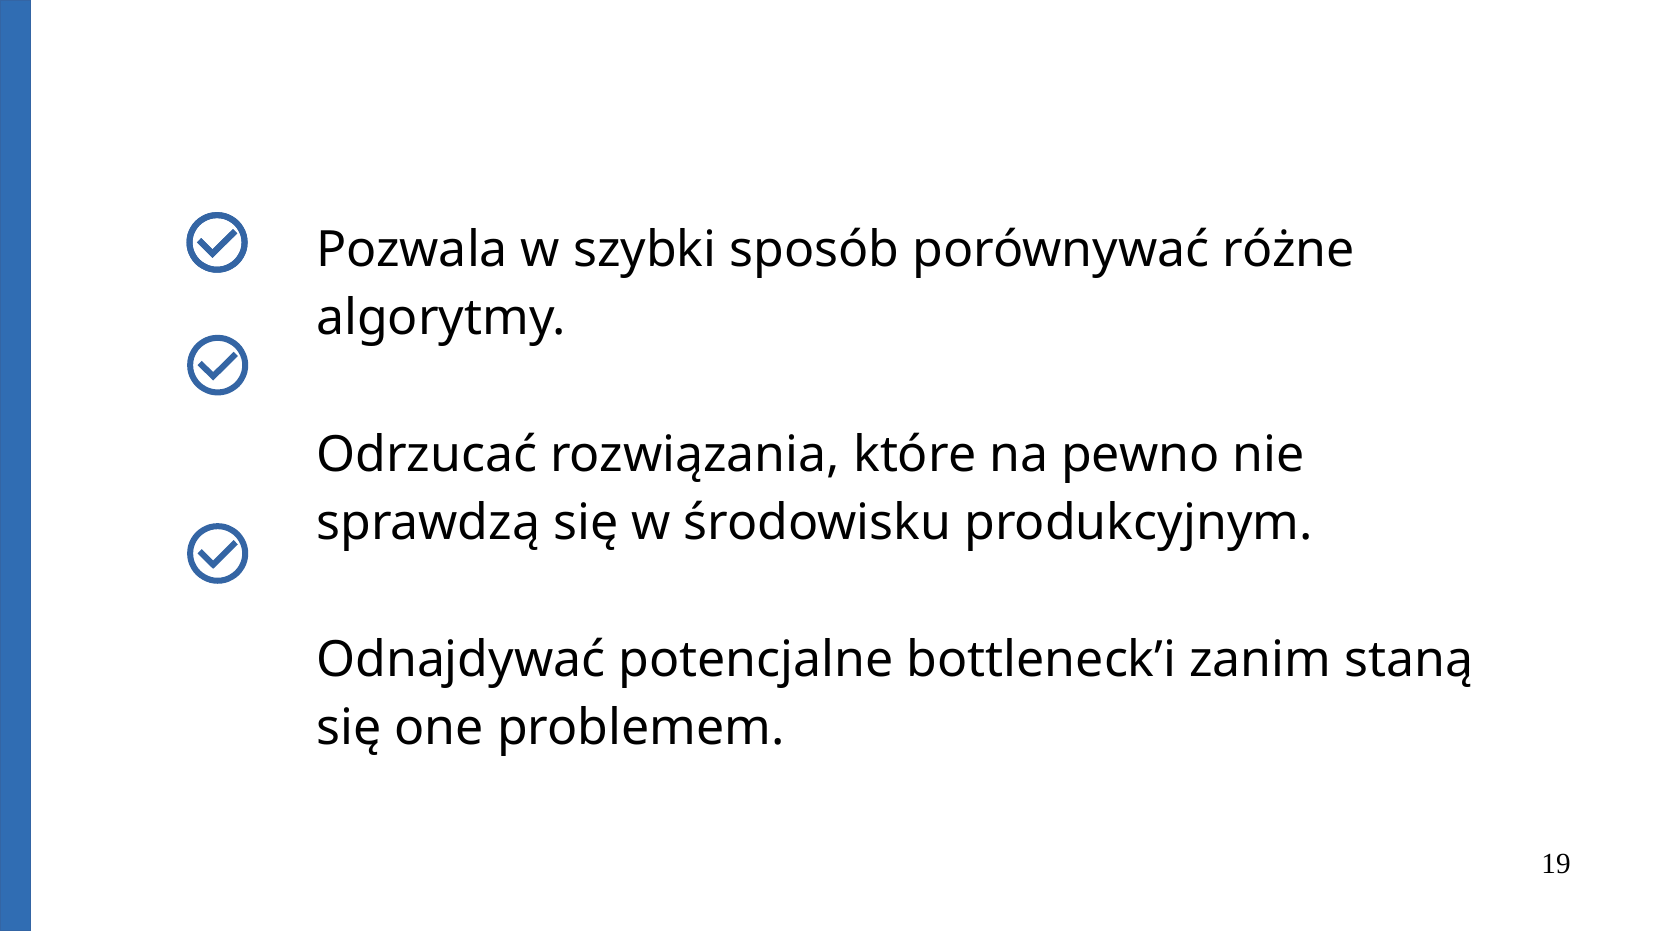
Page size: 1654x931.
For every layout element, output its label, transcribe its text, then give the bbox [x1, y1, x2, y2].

text_box [0, 0, 31, 931]
text_box Pozwala w szybki sposób porównywać różne algorytmy. Odrzucać rozwiązania, które na pewno nie sprawdzą się w środowisku produkcyjnym. Odnajdywać potencjalne bottleneck’i zanim staną się one problemem. [301, 205, 1494, 725]
